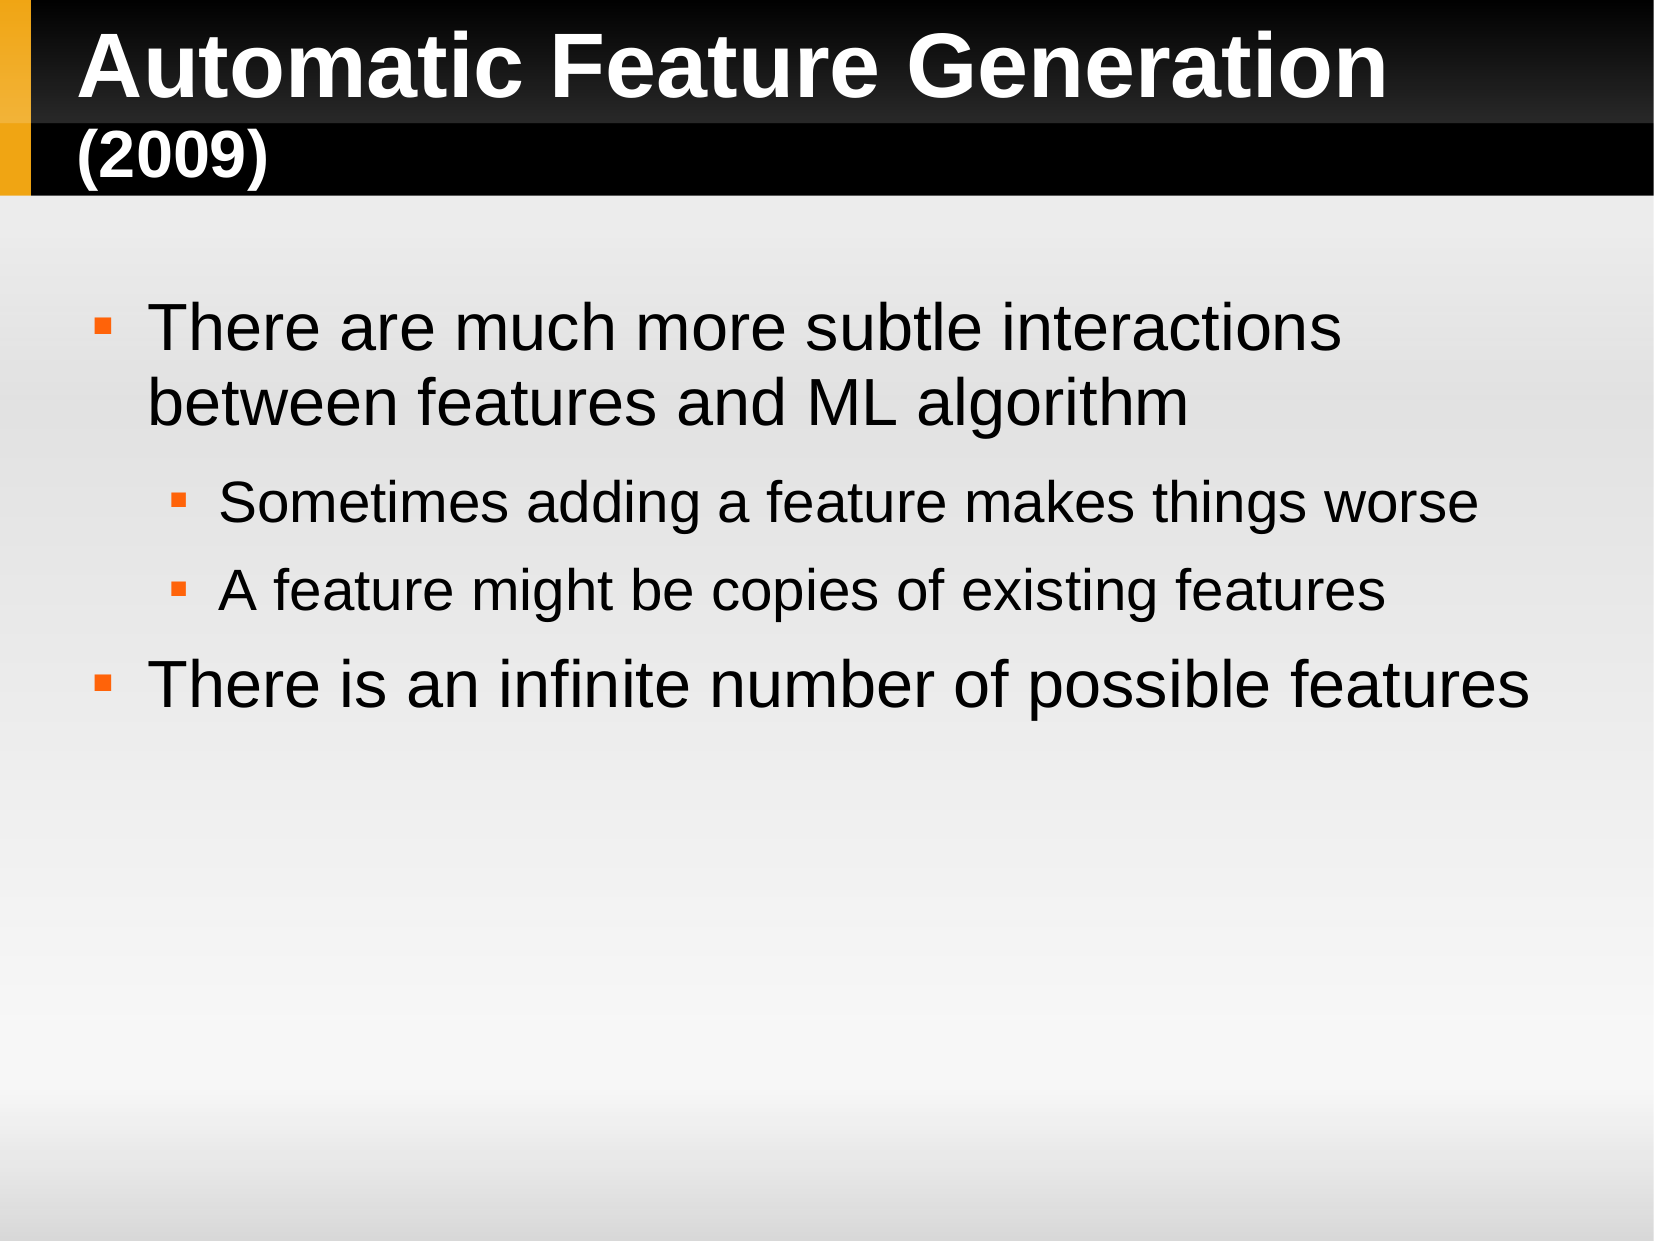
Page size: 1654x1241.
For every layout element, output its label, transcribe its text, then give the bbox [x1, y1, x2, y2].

title Automatic Feature Generation (2009) [76, 0, 1565, 208]
list There are much more subtle interactions between features and ML algorithm Sometimes adding a feature makes things worse A feature might be copies of existing features There is an infinite number of possible features [76, 290, 1565, 762]
picture [0, 0, 1654, 1241]
